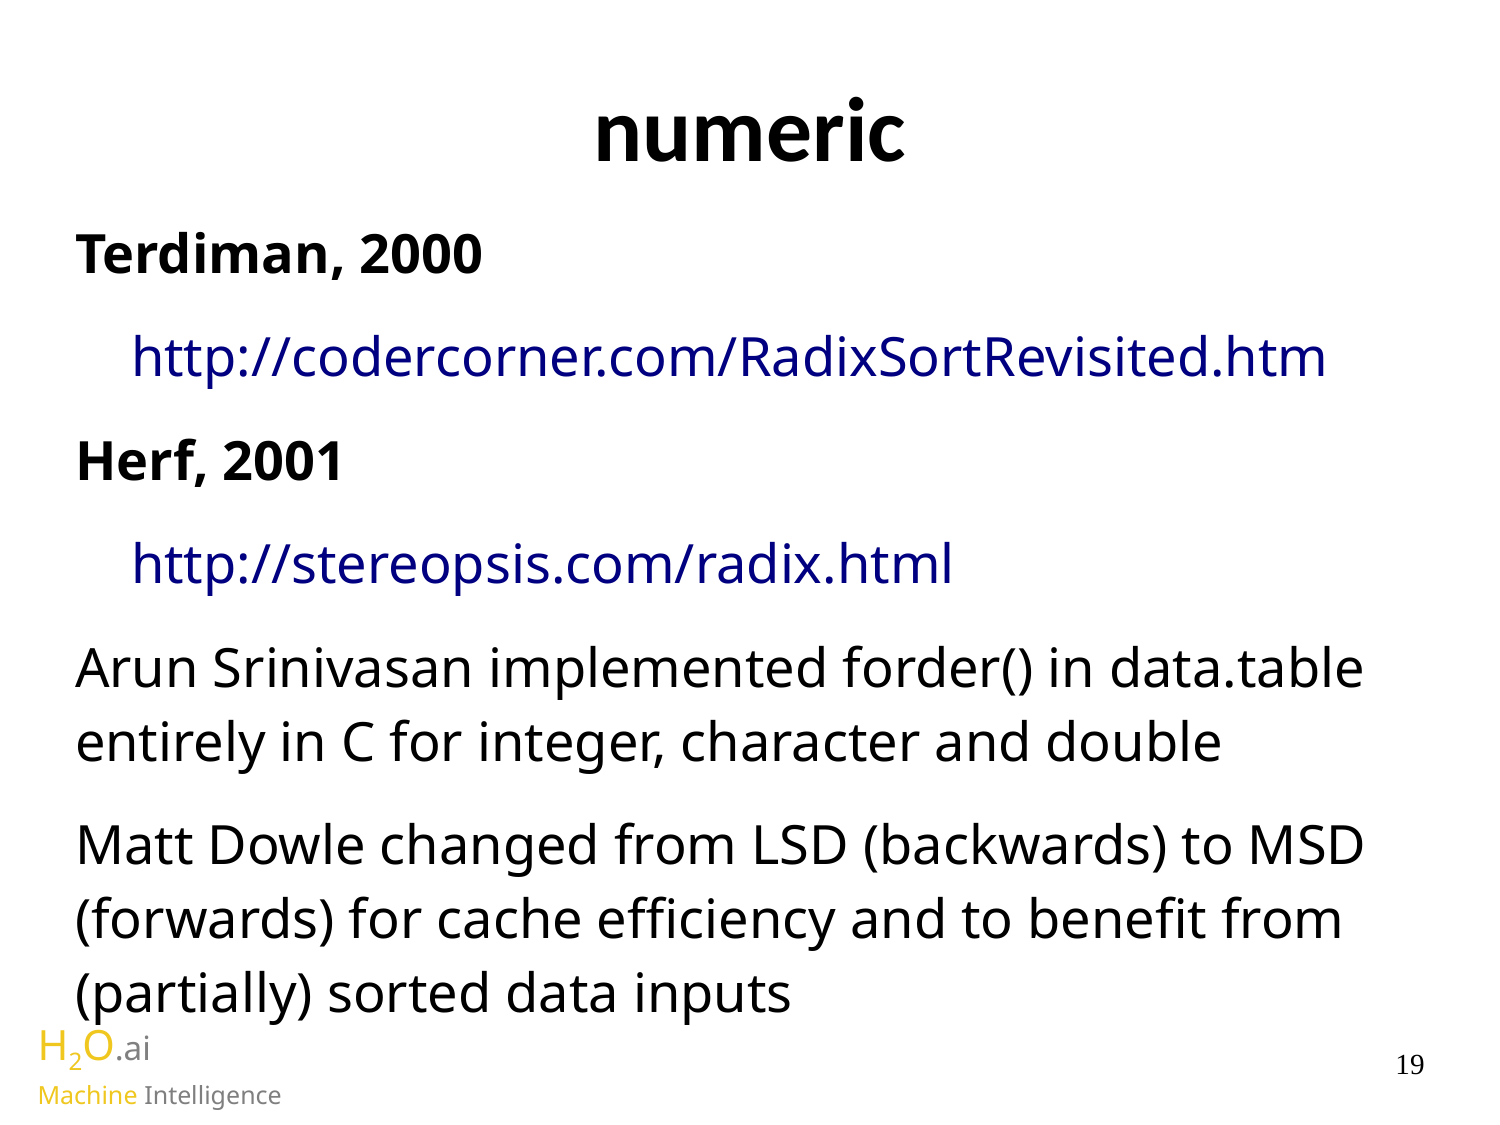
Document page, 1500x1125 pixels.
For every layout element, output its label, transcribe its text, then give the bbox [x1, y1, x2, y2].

list Terdiman, 2000 http://codercorner.com/RadixSortRevisited.htm Herf, 2001 http://stereopsis.com/radix.html Arun Srinivasan implemented forder() in data.table entirely in C for integer, character and double Matt Dowle changed from LSD (backwards) to MSD (forwards) for cache efficiency and to benefit from (partially) sorted data inputs [75, 215, 1425, 1078]
title numeric [75, 15, 1425, 215]
